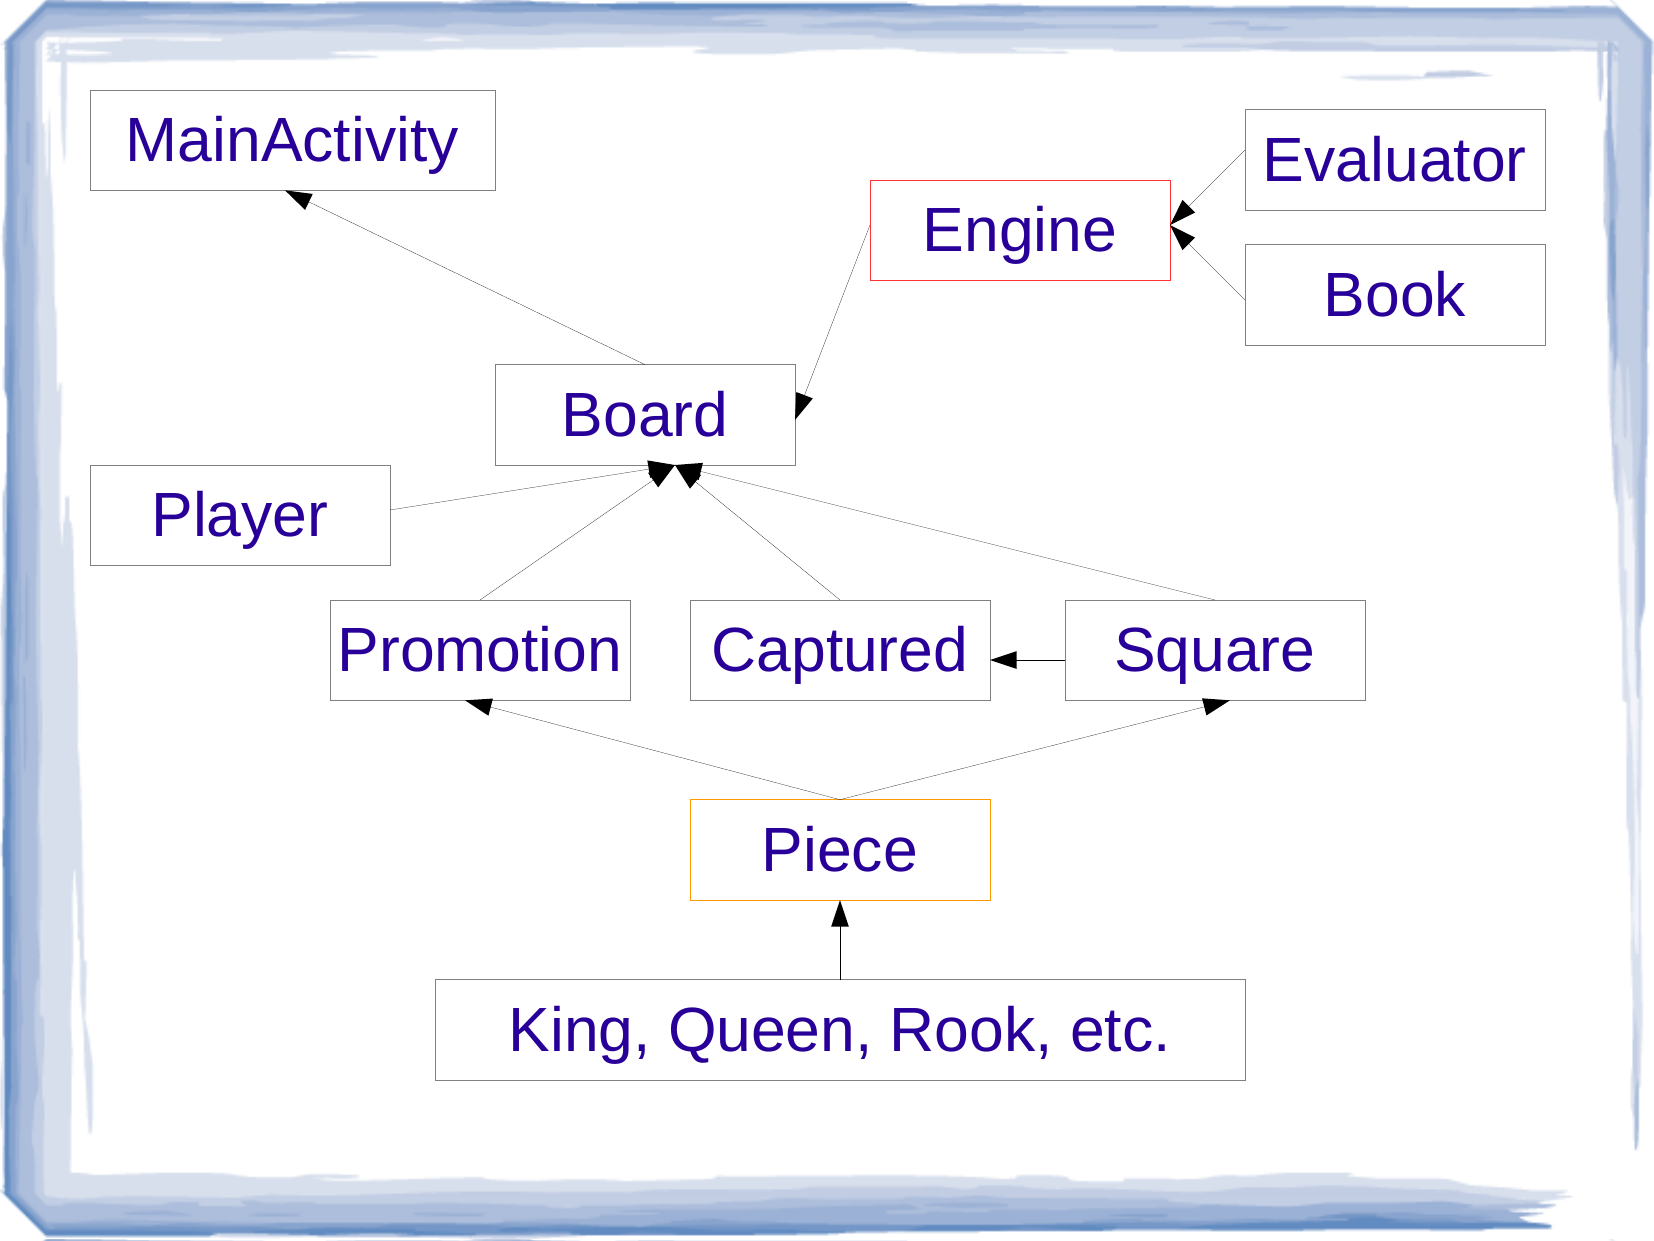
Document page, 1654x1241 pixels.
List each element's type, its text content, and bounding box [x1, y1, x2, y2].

title Piece [690, 799, 991, 901]
title King, Queen, Rook, etc. [435, 979, 1246, 1081]
picture [0, 0, 1654, 1241]
title Square [1065, 600, 1366, 701]
title Promotion [330, 600, 631, 701]
title Evaluator [1245, 109, 1546, 211]
title Player [90, 465, 391, 566]
title Book [1245, 244, 1546, 346]
title Captured [690, 600, 991, 701]
title Engine [870, 180, 1171, 281]
title Board [495, 364, 796, 466]
title MainActivity [90, 90, 496, 191]
